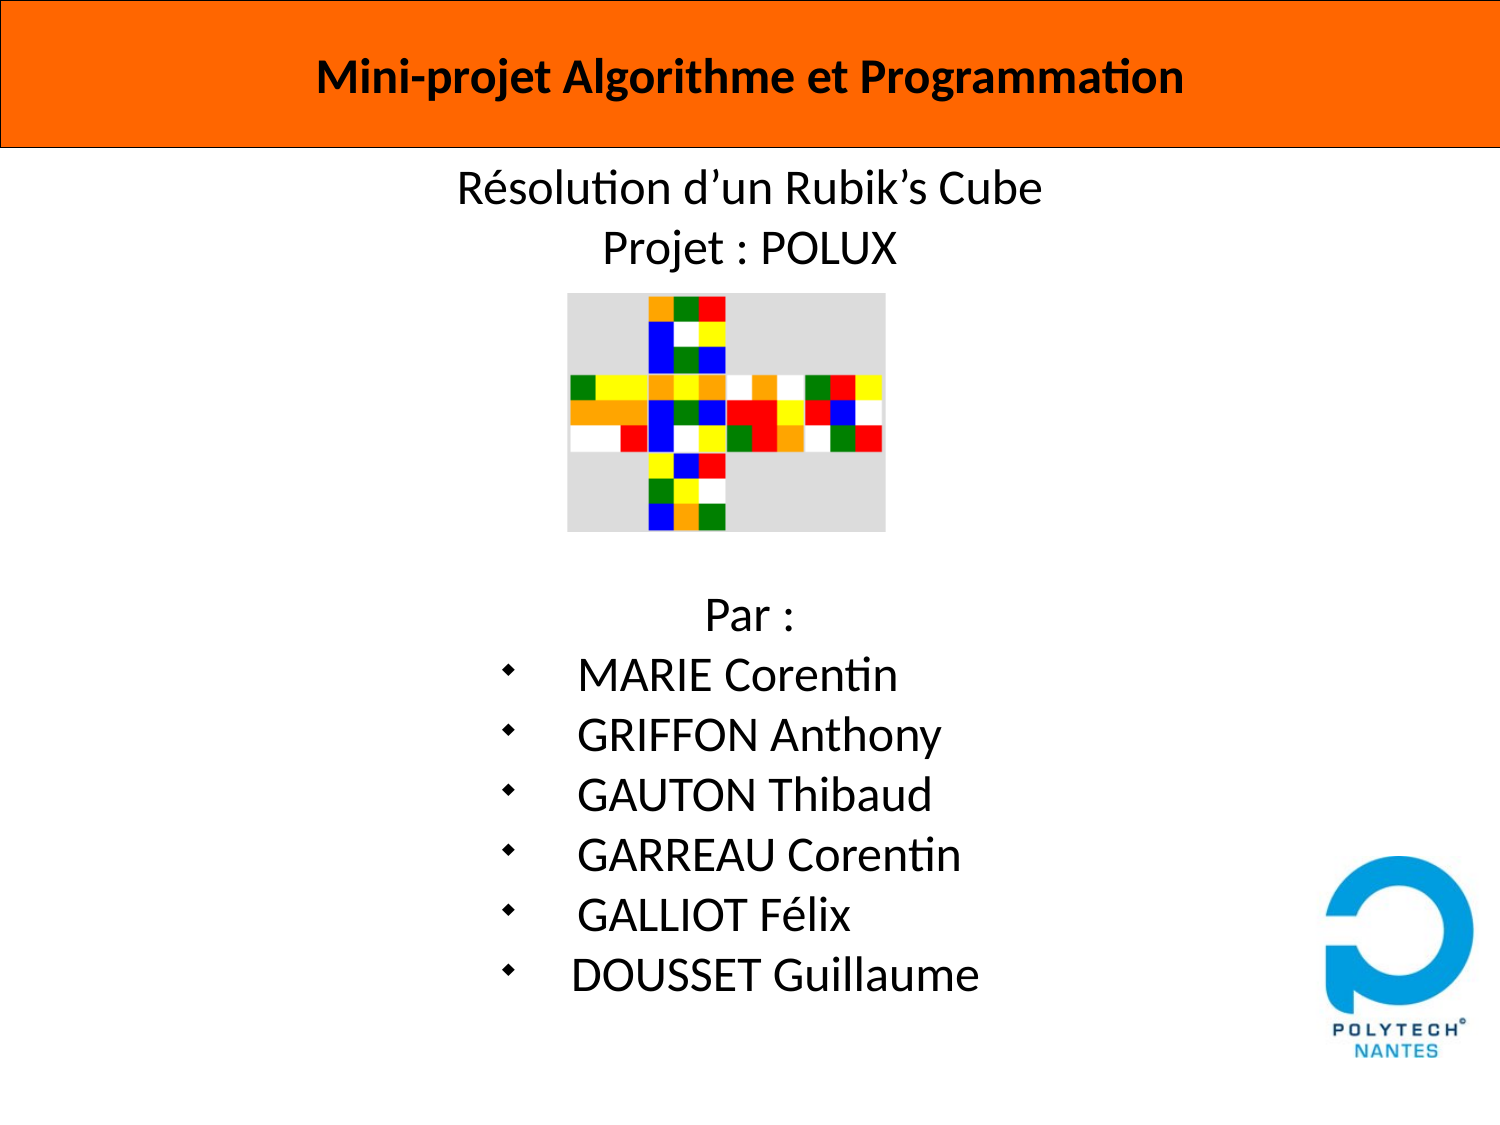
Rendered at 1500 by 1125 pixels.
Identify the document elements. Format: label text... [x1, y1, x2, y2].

picture [567, 296, 886, 532]
text_box Par : MARIE Corentin GRIFFON Anthony GAUTON Thibaud GARREAU Corentin GALLIOT Félix DOUSSET Guillaume [487, 573, 1013, 1009]
subtitle Résolution d’un Rubik’s Cube Projet : POLUX [0, 147, 1500, 296]
picture [1299, 856, 1500, 1058]
title Mini-projet Algorithme et Programmation [0, 0, 1500, 147]
